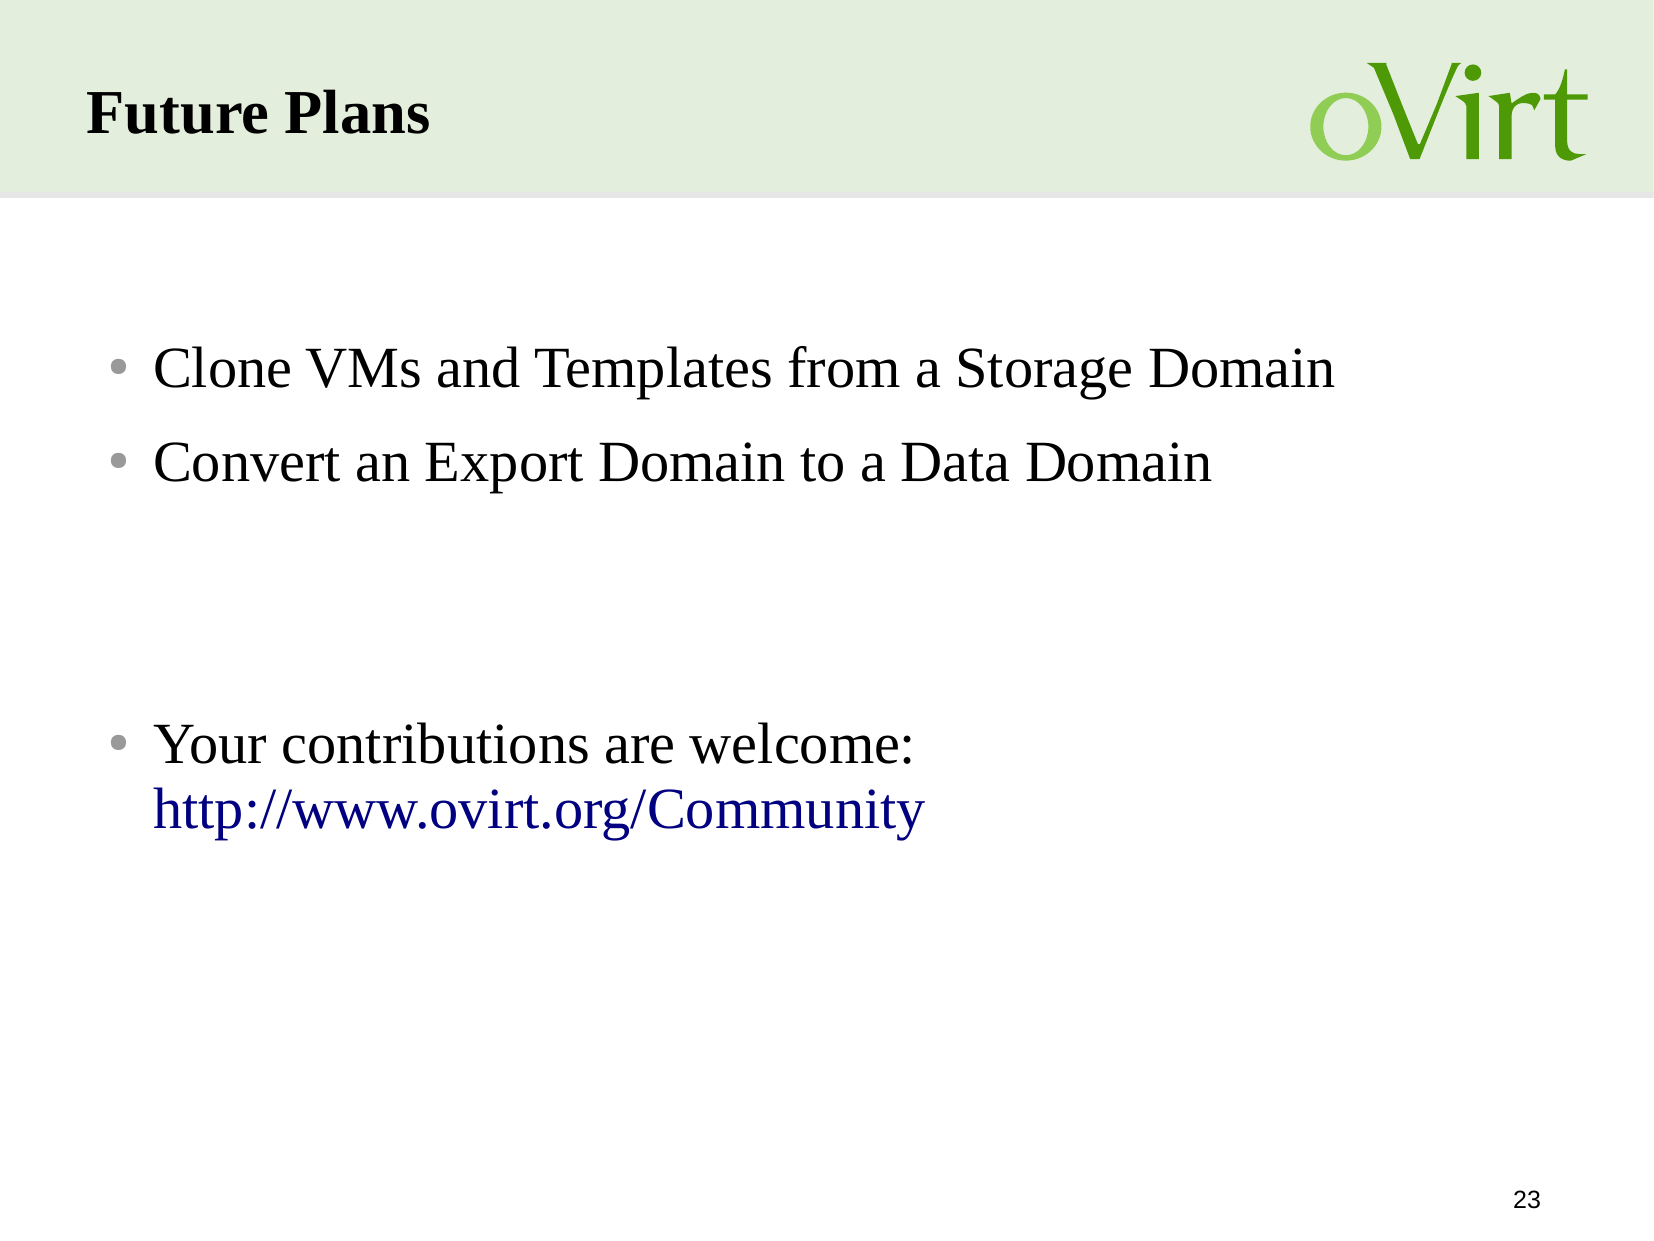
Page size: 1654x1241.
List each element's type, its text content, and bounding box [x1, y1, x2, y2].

list Clone VMs and Templates from a Storage Domain Convert an Export Domain to a Data Domain Your contributions are welcome: http://www.ovirt.org/Community [93, 241, 1582, 1030]
title Future Plans [86, 36, 1307, 188]
